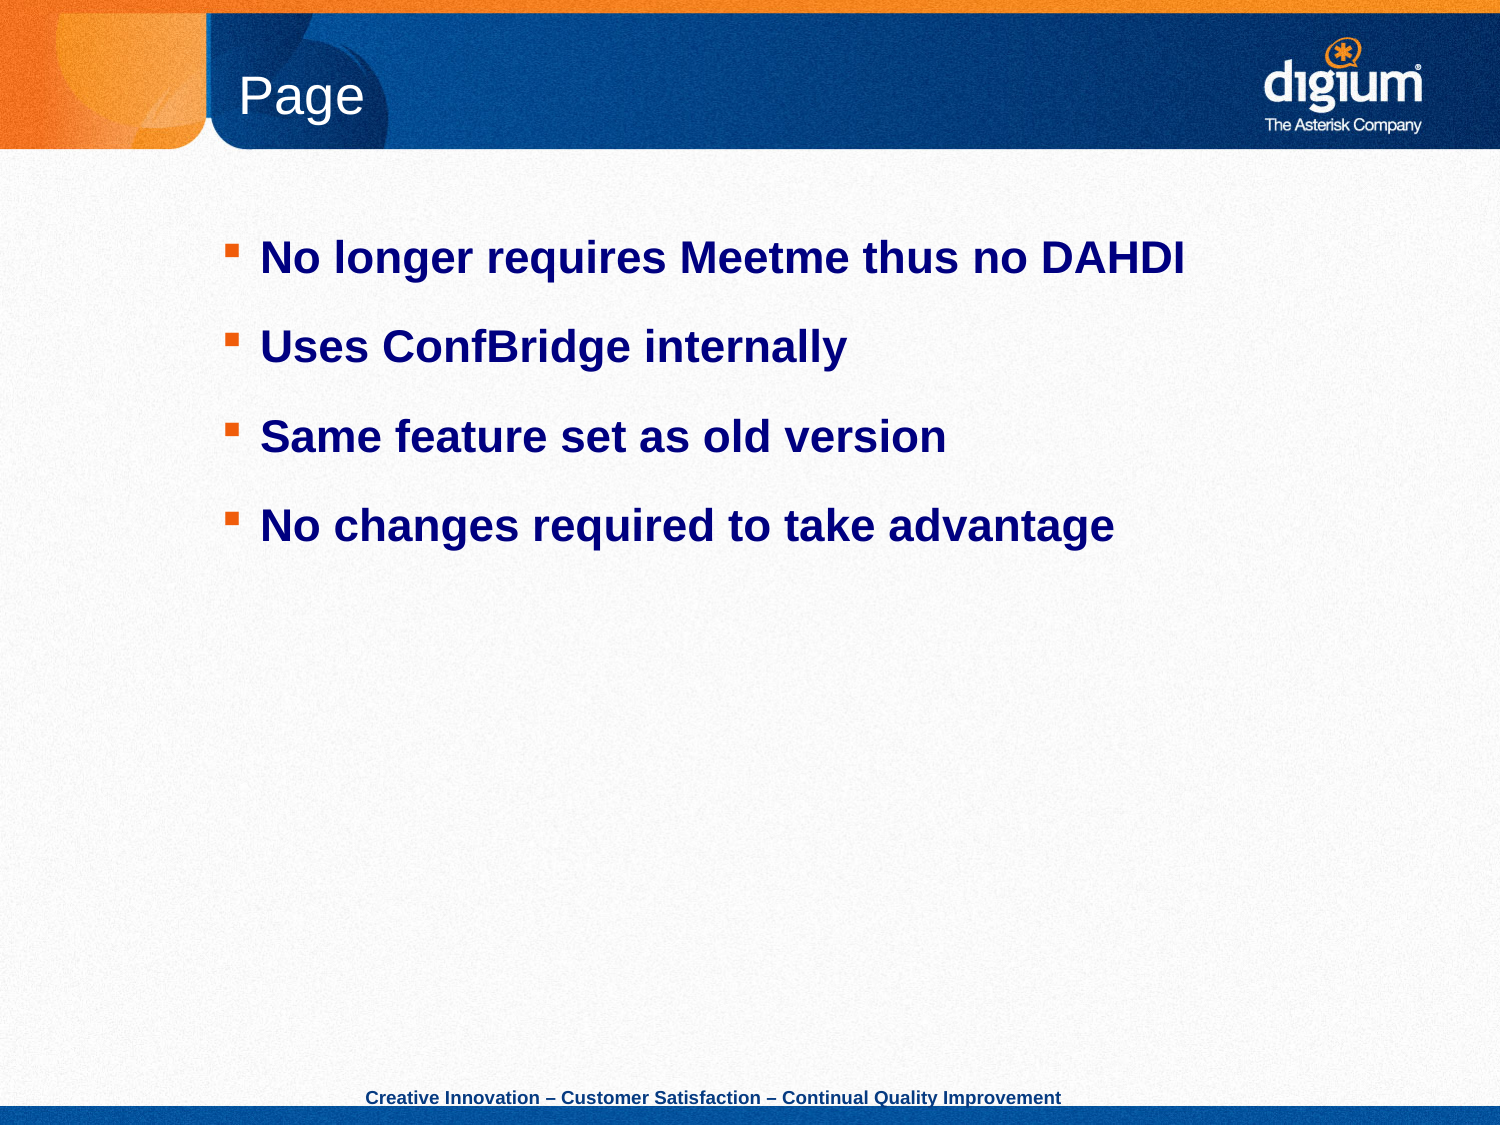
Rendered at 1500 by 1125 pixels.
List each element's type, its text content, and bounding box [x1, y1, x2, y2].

list No longer requires Meetme thus no DAHDI Uses ConfBridge internally Same feature set as old version No changes required to take advantage [206, 224, 1301, 967]
picture [0, 0, 1500, 1125]
title Page [238, 27, 1243, 127]
